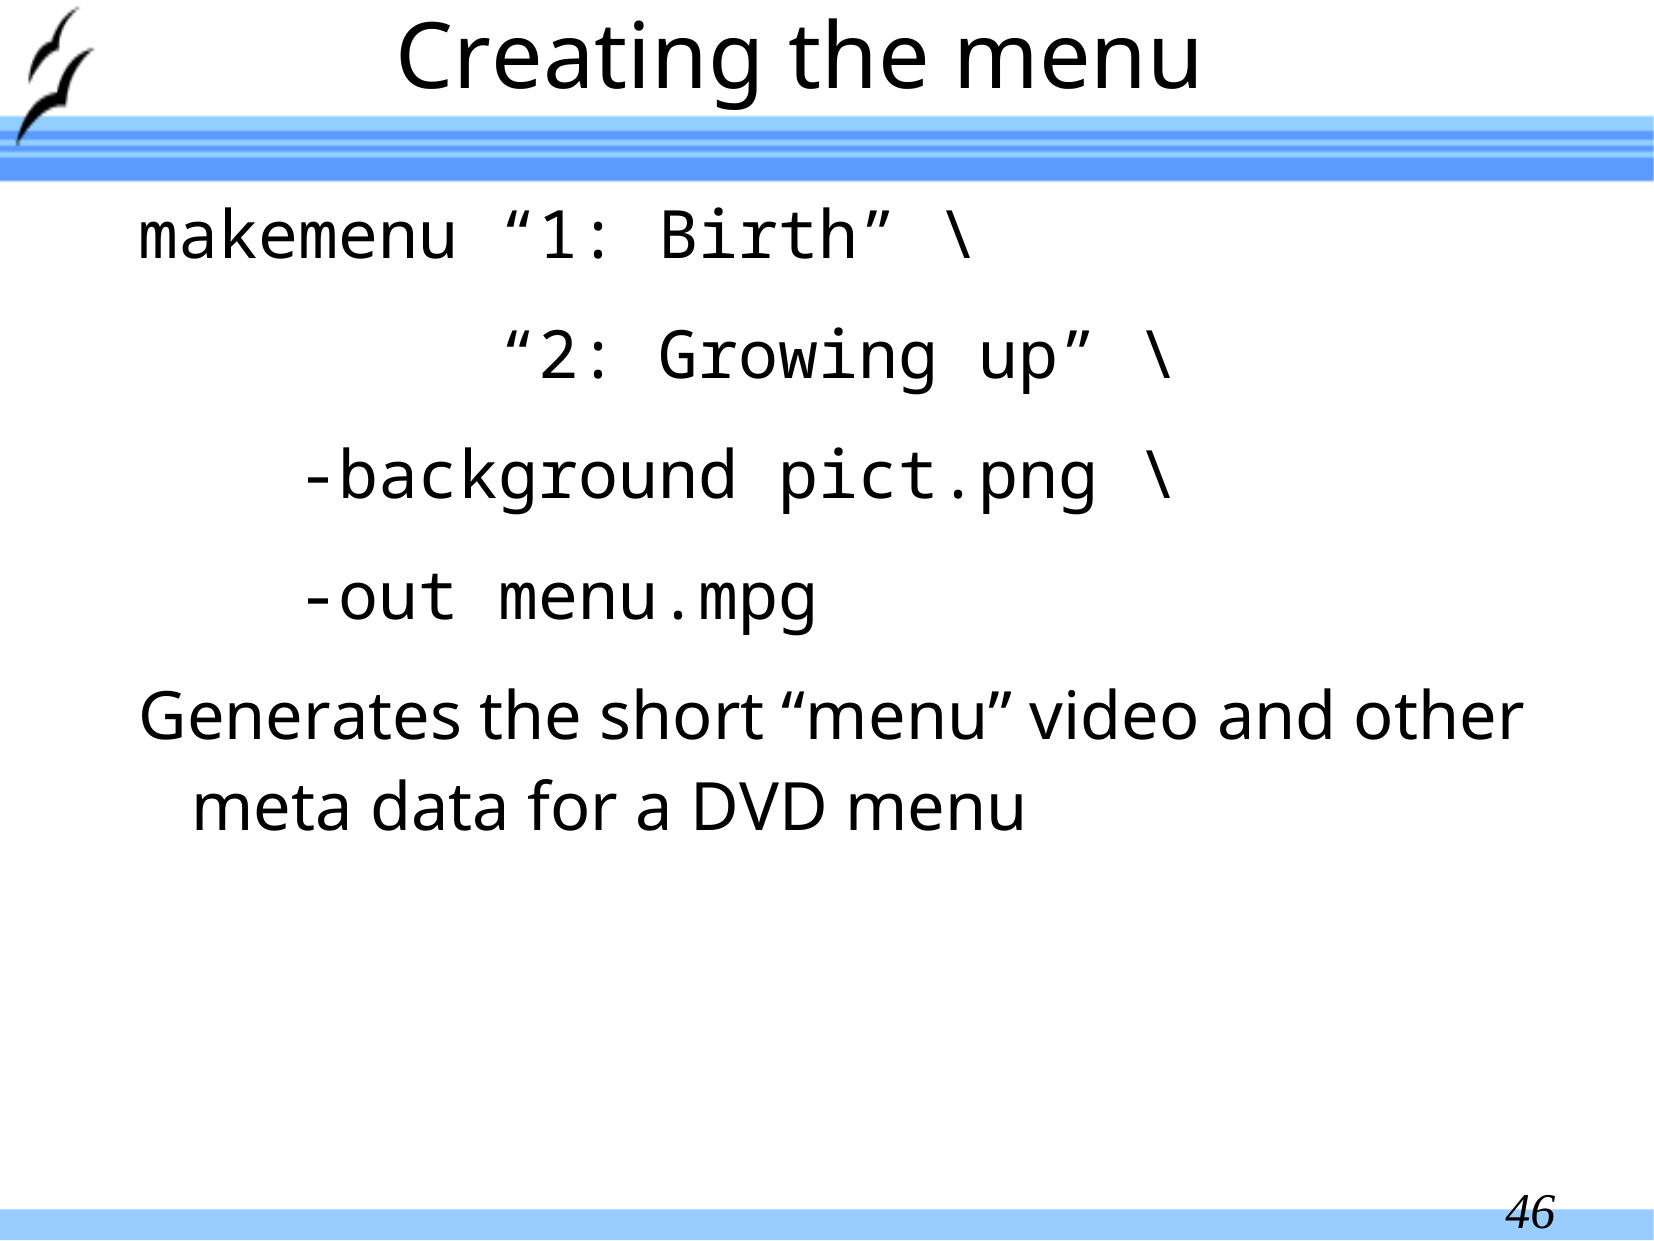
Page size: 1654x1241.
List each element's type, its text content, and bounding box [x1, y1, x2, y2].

picture [0, 0, 1654, 188]
title Creating the menu [94, 0, 1507, 121]
list makemenu “1: Birth” \ “2: Growing up” \ -background pict.png \ -out menu.mpg Generates the short “menu” video and other meta data for a DVD menu [120, 187, 1533, 1195]
